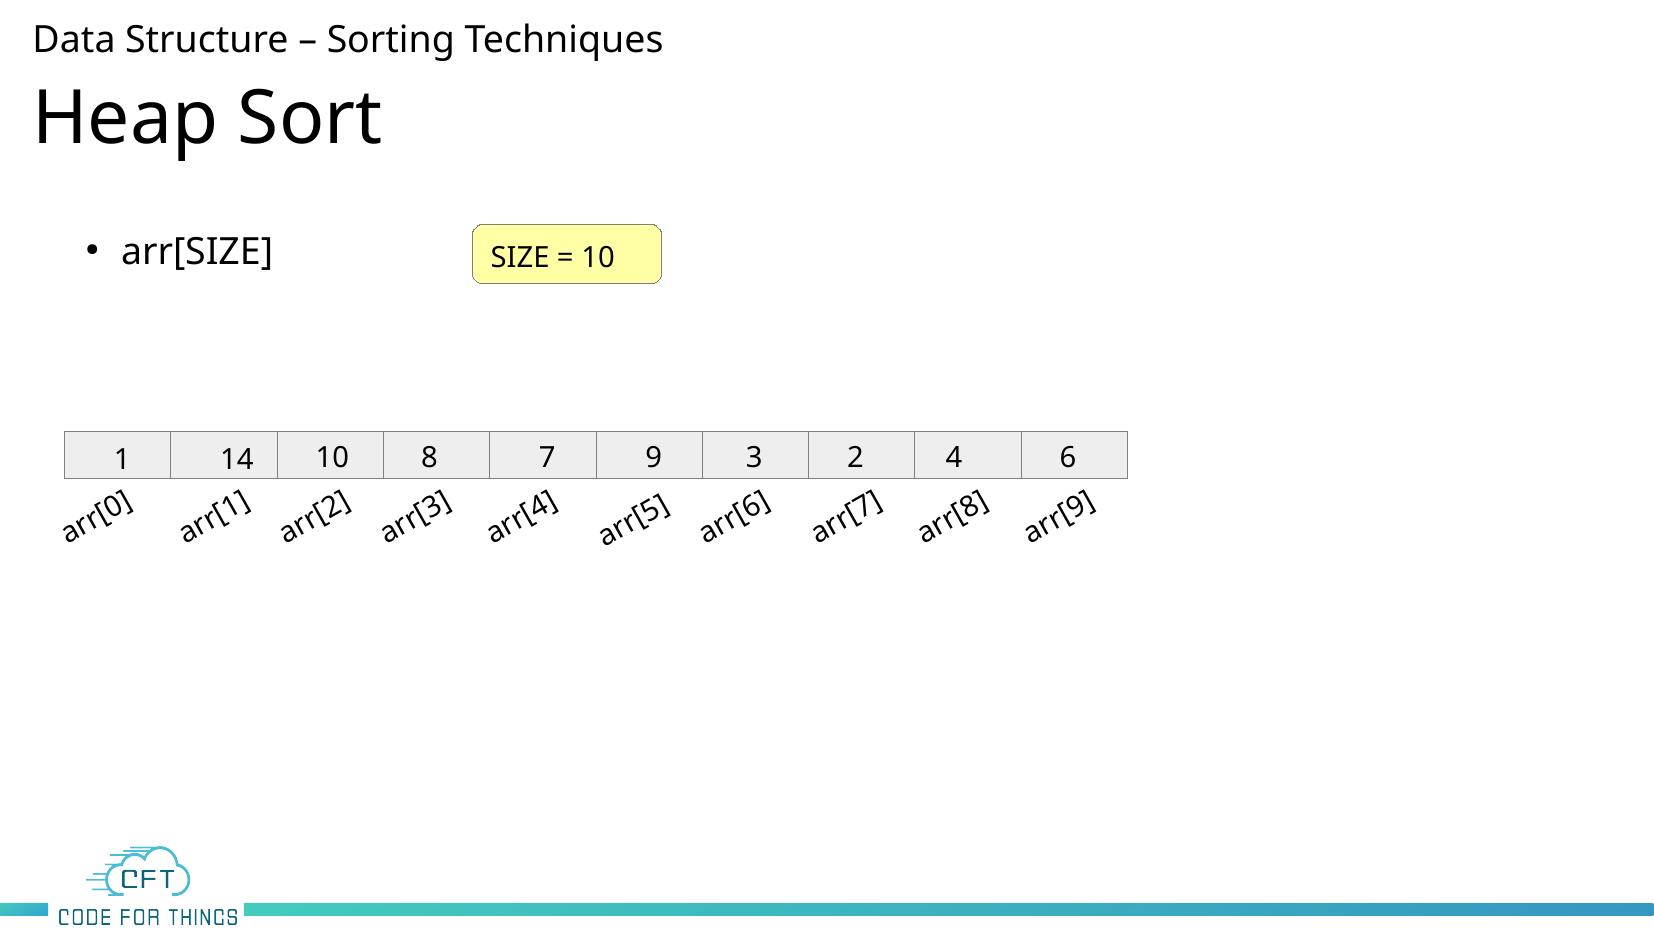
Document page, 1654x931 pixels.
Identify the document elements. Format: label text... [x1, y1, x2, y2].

text_box arr[SIZE] [70, 217, 315, 284]
text_box [273, 431, 300, 479]
text_box 14 [205, 431, 273, 481]
text_box 7 [524, 429, 573, 479]
text_box [573, 431, 630, 479]
text_box SIZE = 10 [475, 228, 656, 278]
text_box 8 [406, 429, 473, 479]
text_box [473, 431, 524, 479]
text_box 9 [630, 429, 679, 479]
text_box [64, 431, 99, 479]
text_box 3 [730, 429, 780, 479]
text_box 10 [300, 429, 368, 479]
text_box [998, 431, 1044, 479]
text_box [899, 431, 930, 479]
text_box arr[5] [573, 457, 714, 573]
text_box arr[3] [354, 466, 496, 570]
text_box [148, 431, 205, 479]
text_box arr[8] [895, 454, 1030, 570]
text_box arr[0] [35, 455, 176, 570]
text_box arr[7] [787, 457, 927, 570]
text_box 4 [930, 429, 998, 479]
text_box [368, 431, 406, 479]
text_box arr[2] [253, 458, 390, 570]
text_box arr[6] [679, 454, 815, 570]
text_box arr[9] [998, 457, 1140, 570]
text_box [1112, 431, 1128, 479]
text_box [780, 431, 832, 479]
text_box 2 [832, 429, 899, 479]
text_box [679, 431, 730, 479]
text_box arr[4] [464, 455, 602, 570]
text_box [472, 224, 662, 284]
title Data Structure – Sorting Techniques Heap Sort [32, 12, 1184, 166]
text_box 1 [99, 431, 148, 481]
text_box arr[1] [153, 468, 290, 570]
text_box 6 [1044, 429, 1112, 479]
picture [59, 846, 237, 925]
